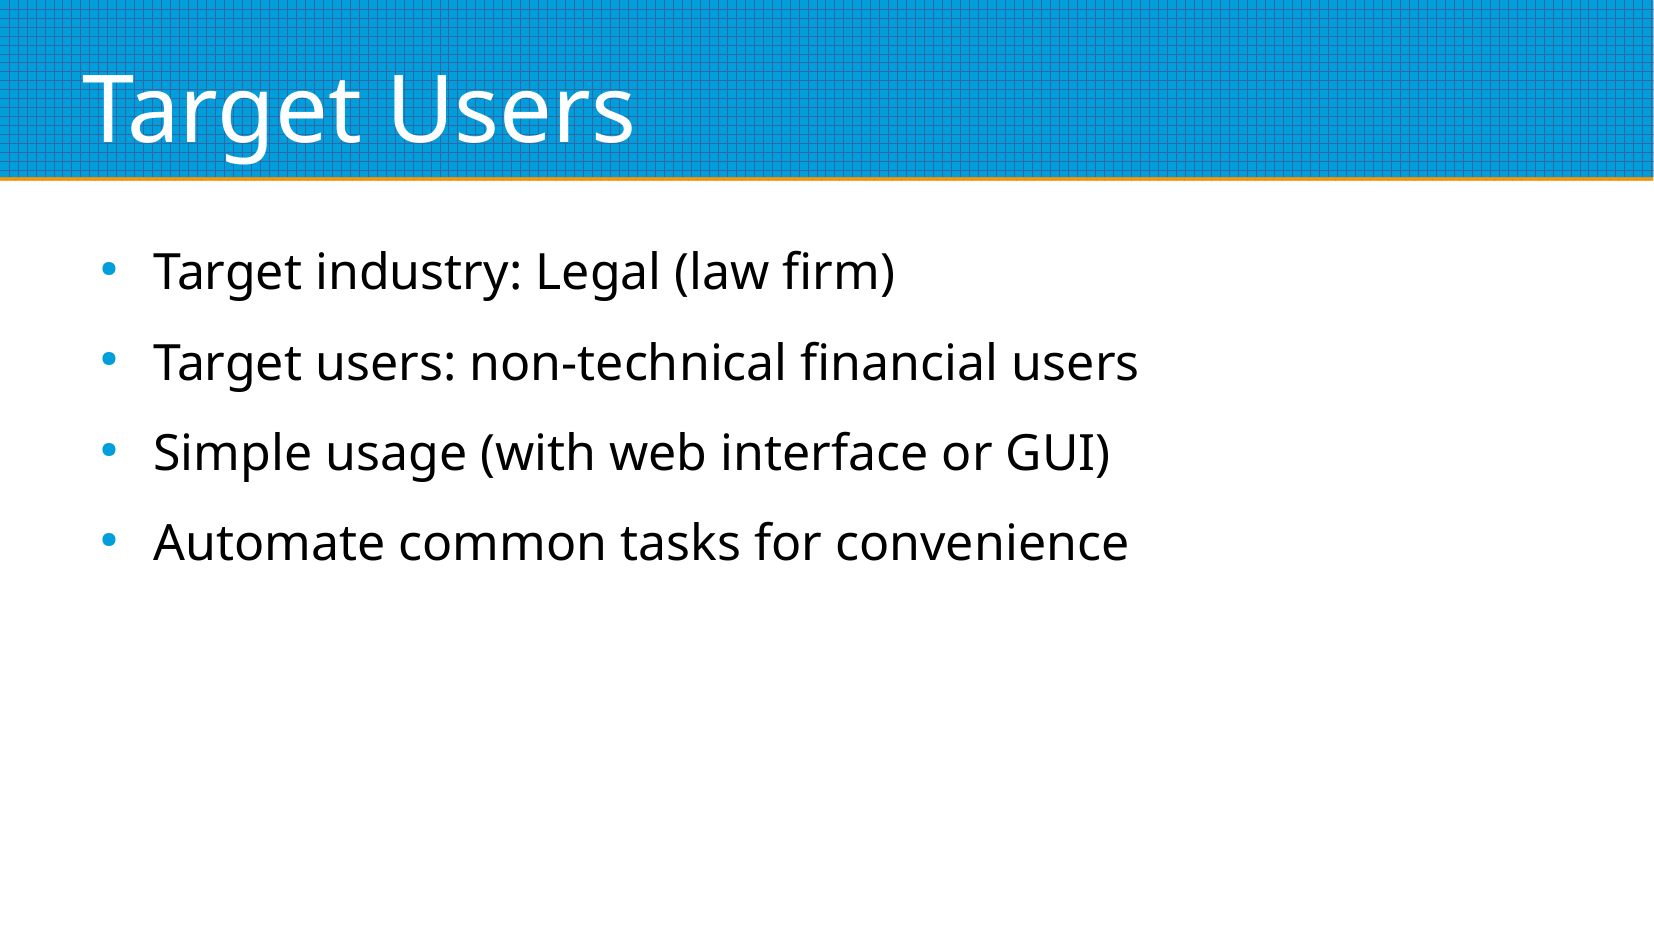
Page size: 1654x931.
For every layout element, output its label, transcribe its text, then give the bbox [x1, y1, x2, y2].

list Target industry: Legal (law firm) Target users: non-technical financial users Simple usage (with web interface or GUI) Automate common tasks for convenience [82, 236, 1563, 811]
title Target Users [82, 14, 1571, 171]
